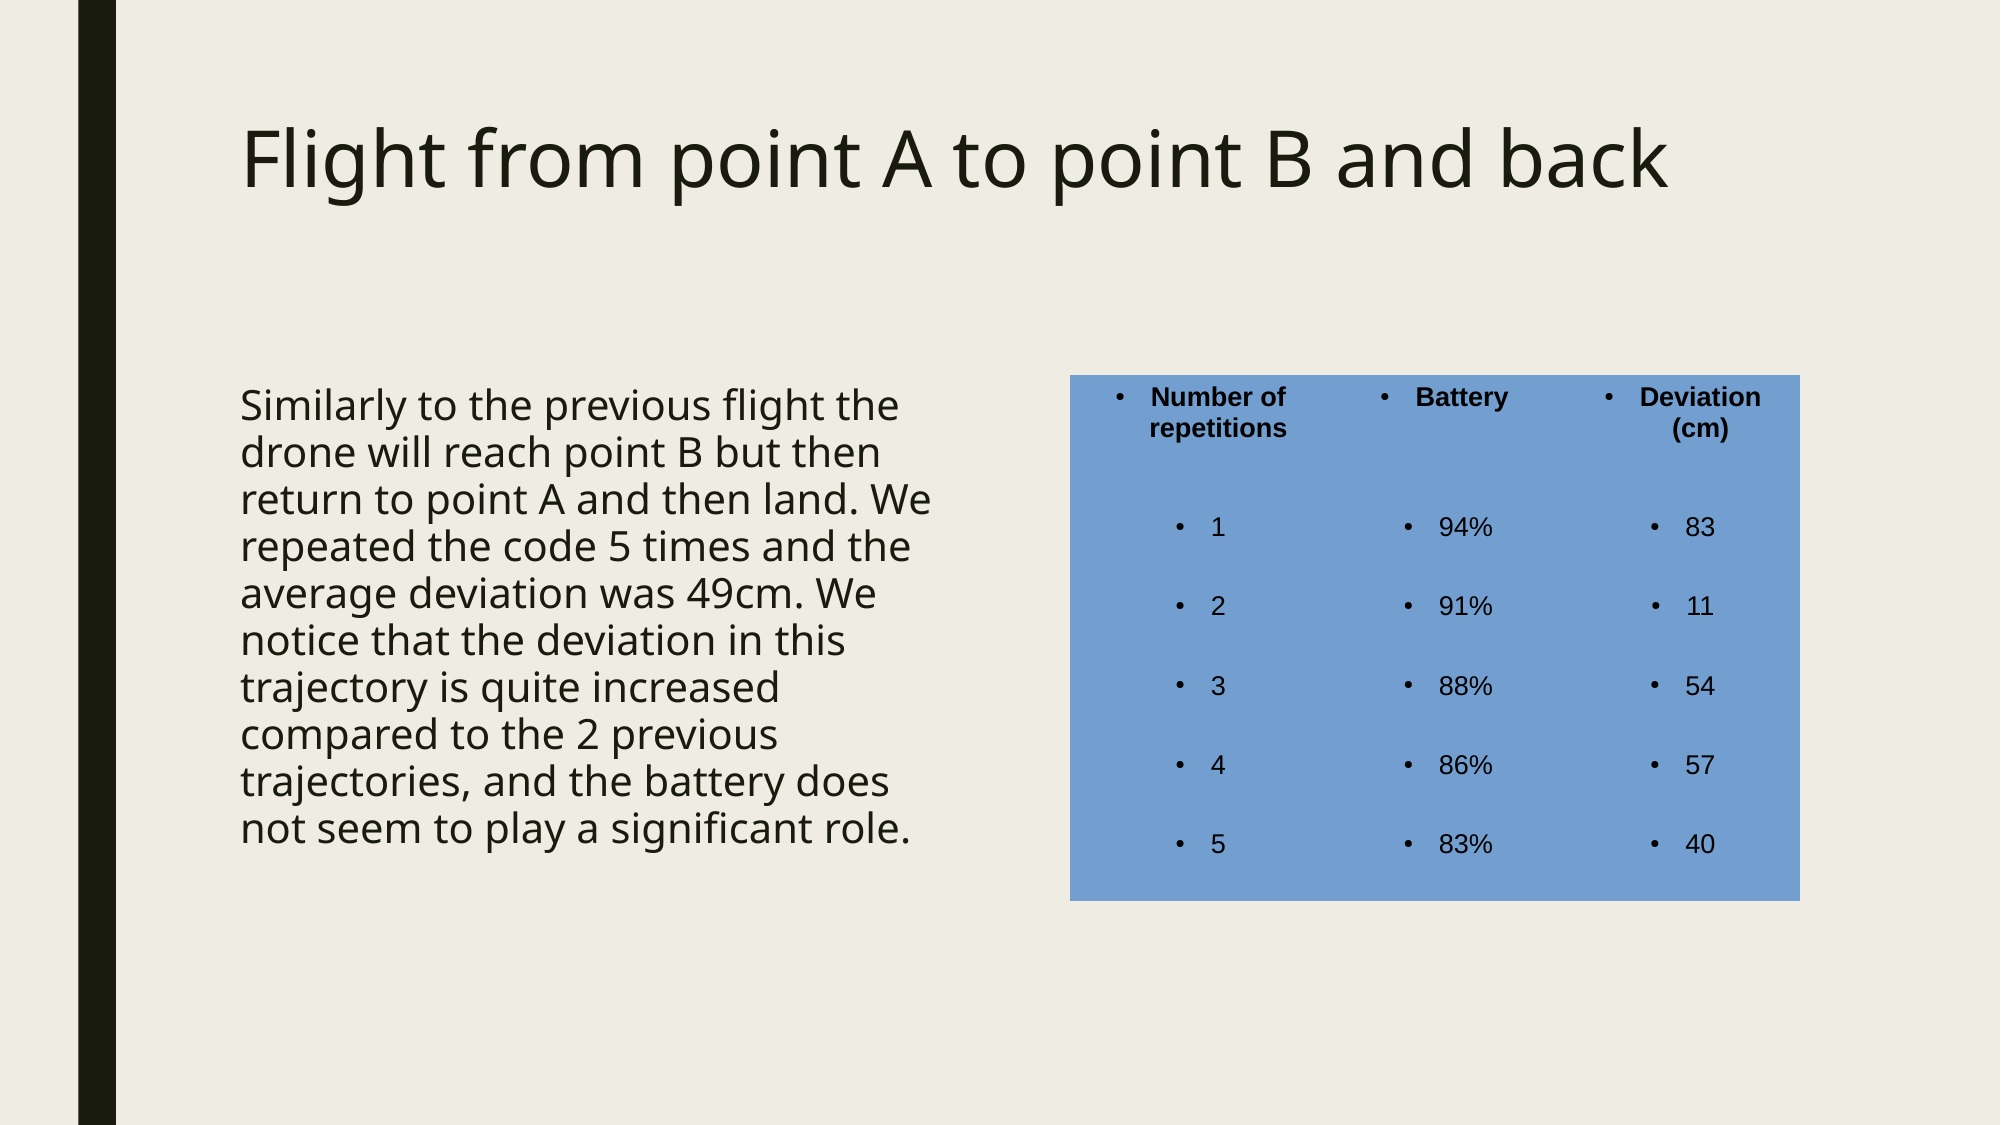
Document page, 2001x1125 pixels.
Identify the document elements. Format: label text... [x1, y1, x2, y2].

table_cell 83 [1565, 505, 1800, 584]
title Flight from point A to point B and back [225, 112, 1801, 357]
table_cell 11 [1565, 584, 1800, 663]
table_cell 3 [1070, 663, 1331, 743]
table_cell 4 [1070, 743, 1331, 822]
table_cell 1 [1070, 505, 1331, 584]
table_header Battery [1331, 375, 1565, 505]
table_header Number of repetitions [1070, 375, 1331, 505]
table_cell 2 [1070, 584, 1331, 663]
table_cell 40 [1565, 822, 1800, 901]
table_cell 88% [1331, 663, 1565, 743]
table_cell 5 [1070, 822, 1331, 901]
list Similarly to the previous flight the drone will reach point B but then return to point A and then land. We repeated the code 5 times and the average deviation was 49cm. We notice that the deviation in this trajectory is quite increased compared to the 2 previous trajectories, and the battery does not seem to play a significant role. [225, 375, 955, 963]
table_cell 91% [1331, 584, 1565, 663]
table_cell 86% [1331, 743, 1565, 822]
table_cell 83% [1331, 822, 1565, 901]
table_cell 54 [1565, 663, 1800, 743]
table_cell 57 [1565, 743, 1800, 822]
table_header Deviation (cm) [1565, 375, 1800, 505]
table_cell 94% [1331, 505, 1565, 584]
